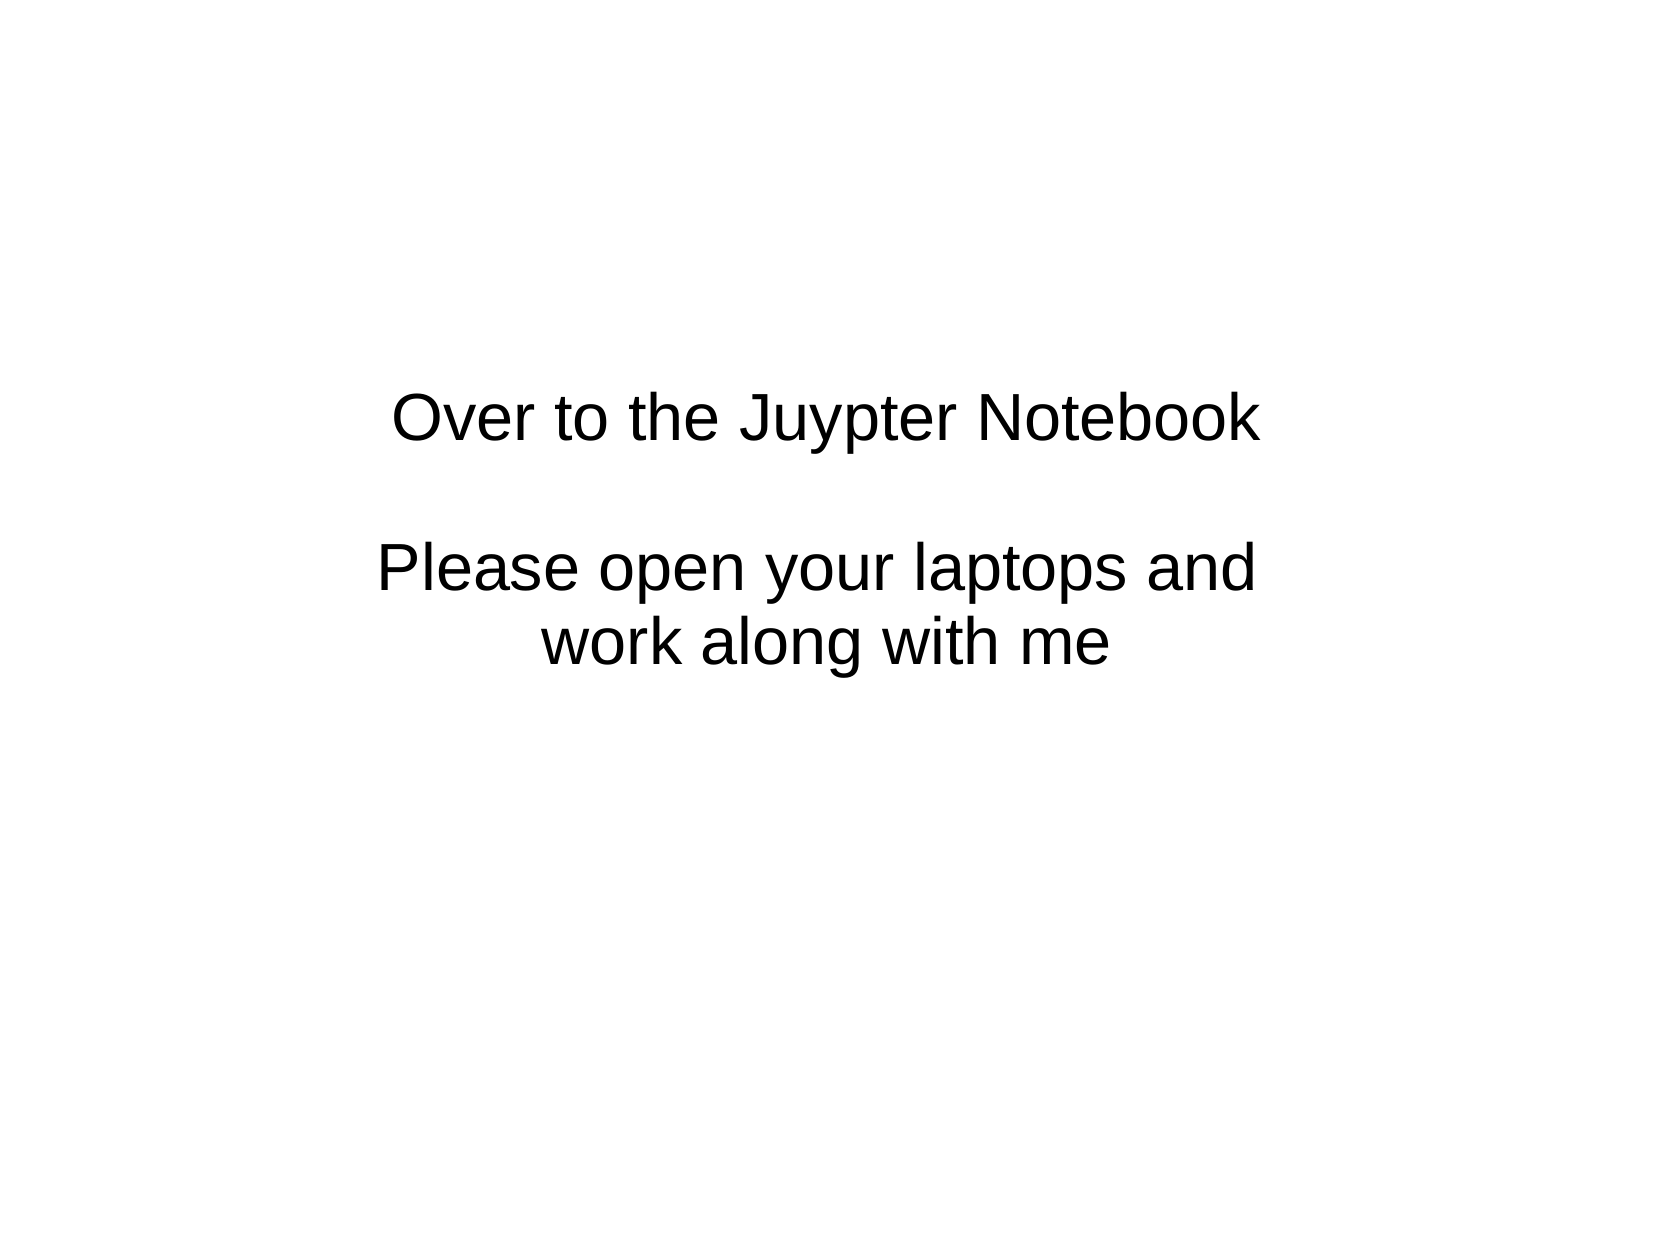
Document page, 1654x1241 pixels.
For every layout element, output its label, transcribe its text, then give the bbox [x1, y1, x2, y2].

subtitle Over to the Juypter Notebook Please open your laptops and work along with me [82, 49, 1571, 1010]
